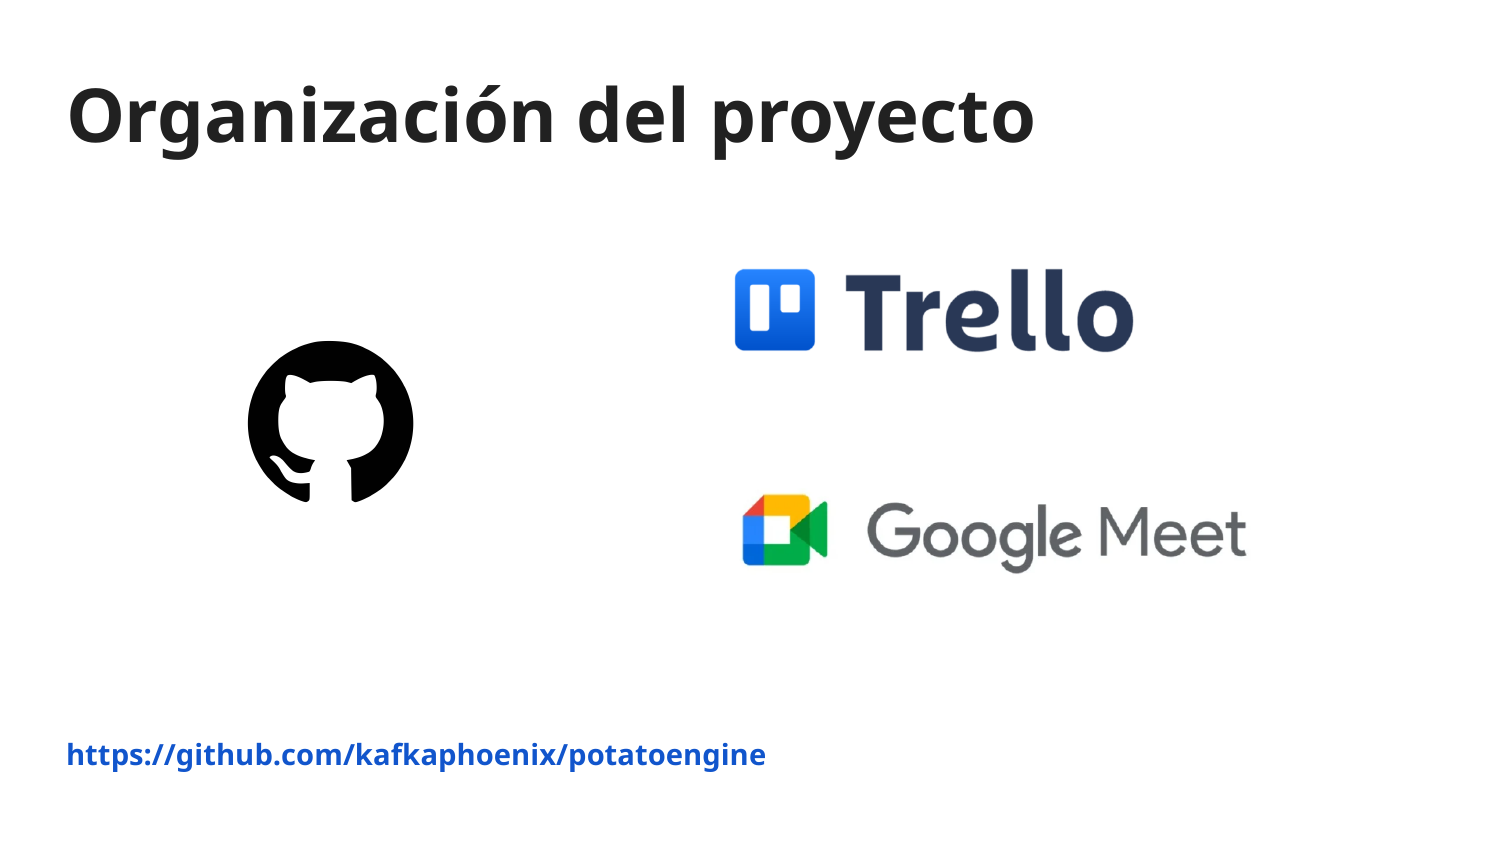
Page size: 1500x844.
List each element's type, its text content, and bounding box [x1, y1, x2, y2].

picture [244, 335, 417, 509]
title Organización del proyecto [51, 48, 1449, 180]
picture [730, 474, 1270, 593]
text_box https://github.com/kafkaphoenix/potatoengine [51, 721, 900, 807]
picture [730, 252, 1138, 371]
